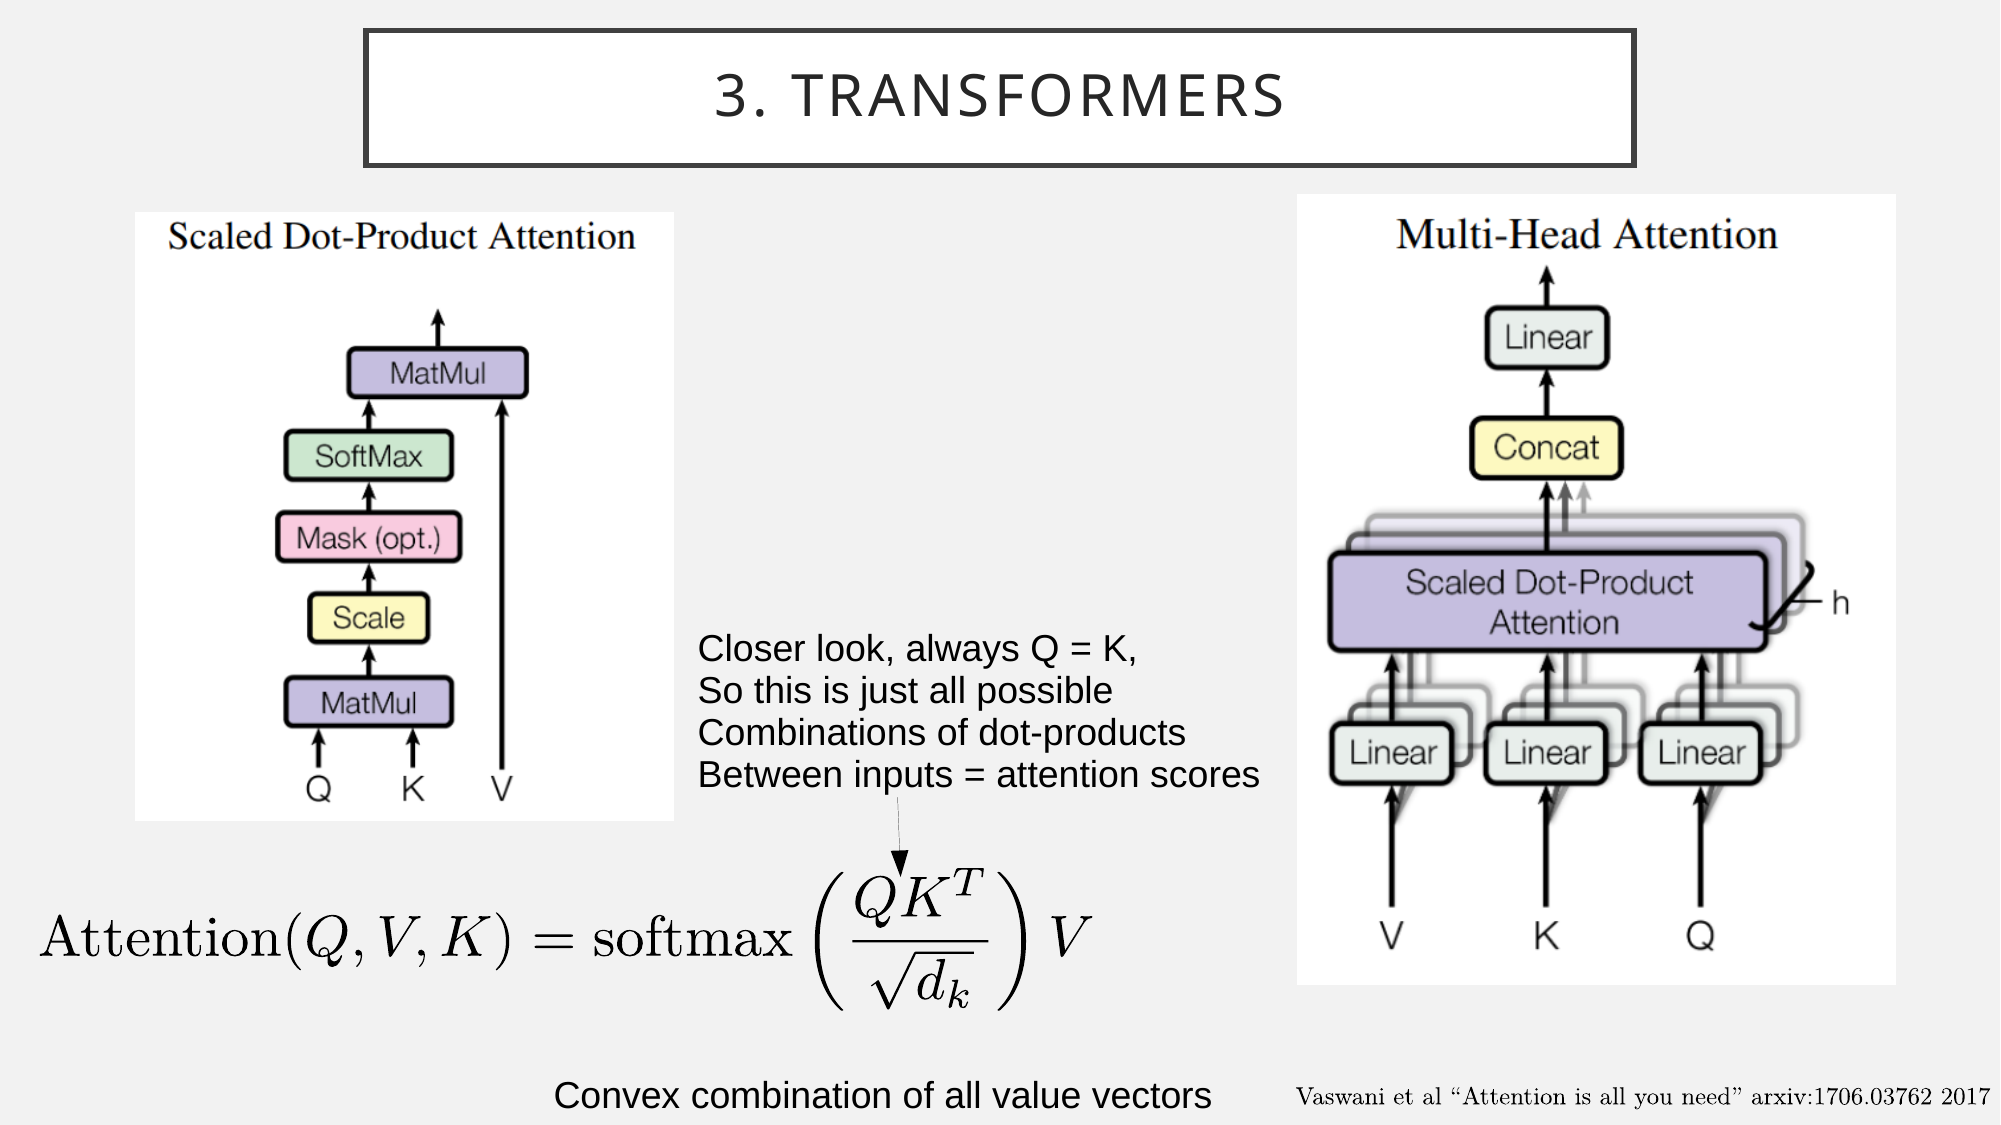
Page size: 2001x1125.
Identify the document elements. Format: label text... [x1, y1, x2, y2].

text_box [126, 929, 150, 957]
text_box [1480, 1089, 1489, 1105]
text_box [686, 930, 733, 956]
text_box [1793, 1093, 1806, 1105]
picture [135, 212, 674, 822]
text_box [39, 914, 80, 956]
text_box [1815, 1087, 1824, 1105]
picture [1297, 194, 1896, 985]
text_box [1839, 1087, 1850, 1105]
text_box [997, 871, 1027, 1011]
text_box [1296, 1087, 1314, 1105]
text_box [441, 916, 491, 956]
text_box [735, 929, 793, 957]
text_box [1313, 1093, 1334, 1105]
text_box [953, 868, 984, 896]
text_box [1941, 1087, 1952, 1105]
text_box [1967, 1087, 1977, 1105]
text_box [287, 912, 301, 971]
text_box [1827, 1087, 1838, 1105]
text_box [1896, 1087, 1908, 1105]
text_box [617, 929, 643, 957]
text_box [1682, 1093, 1695, 1105]
text_box [917, 958, 946, 1000]
text_box [1954, 1087, 1965, 1105]
text_box [206, 930, 219, 956]
text_box [1462, 1086, 1480, 1105]
text_box [1695, 1093, 1717, 1105]
text_box [355, 949, 363, 968]
text_box Closer look, always Q = K, So this is just all possible Combinations of dot-products Between inputs = attention scores [682, 620, 1276, 804]
text_box [103, 920, 122, 957]
text_box [1553, 1093, 1566, 1105]
text_box [379, 916, 421, 958]
text_box [1533, 1093, 1540, 1105]
text_box [1871, 1087, 1882, 1105]
text_box [663, 920, 682, 957]
text_box [814, 871, 844, 1011]
text_box [1051, 916, 1093, 958]
text_box [307, 914, 348, 968]
text_box [1540, 1093, 1552, 1105]
text_box [1365, 1093, 1385, 1105]
text_box [1908, 1087, 1919, 1105]
text_box [1851, 1087, 1863, 1105]
text_box [1575, 1093, 1581, 1105]
text_box [1718, 1087, 1731, 1105]
text_box [1335, 1093, 1364, 1105]
text_box [1883, 1087, 1895, 1105]
text_box [418, 949, 425, 968]
text_box [871, 951, 974, 1010]
text_box [900, 877, 951, 917]
text_box [855, 875, 896, 928]
text_box [1582, 1093, 1591, 1105]
text_box [495, 912, 510, 971]
text_box [1659, 1093, 1673, 1105]
text_box [1393, 1093, 1404, 1105]
text_box [1489, 1089, 1498, 1105]
text_box [1751, 1093, 1793, 1105]
text_box [251, 930, 281, 956]
text_box [948, 979, 969, 1009]
text_box [209, 917, 216, 924]
text_box Convex combination of all value vectors [538, 1067, 1228, 1125]
text_box [222, 929, 248, 957]
text_box [1647, 1093, 1659, 1105]
text_box [1600, 1087, 1626, 1105]
text_box [1499, 1093, 1510, 1105]
text_box [1511, 1093, 1524, 1105]
text_box [182, 920, 201, 957]
text_box [1523, 1089, 1532, 1105]
text_box [1423, 1087, 1442, 1105]
text_box [646, 914, 666, 956]
text_box [594, 929, 614, 957]
text_box [1921, 1087, 1932, 1105]
text_box [81, 920, 100, 957]
text_box [152, 930, 183, 956]
text_box [1404, 1089, 1413, 1105]
text_box [1634, 1093, 1647, 1110]
text_box [1979, 1087, 1991, 1105]
title 3. Transformers [366, 30, 1634, 166]
text_box [534, 945, 574, 949]
